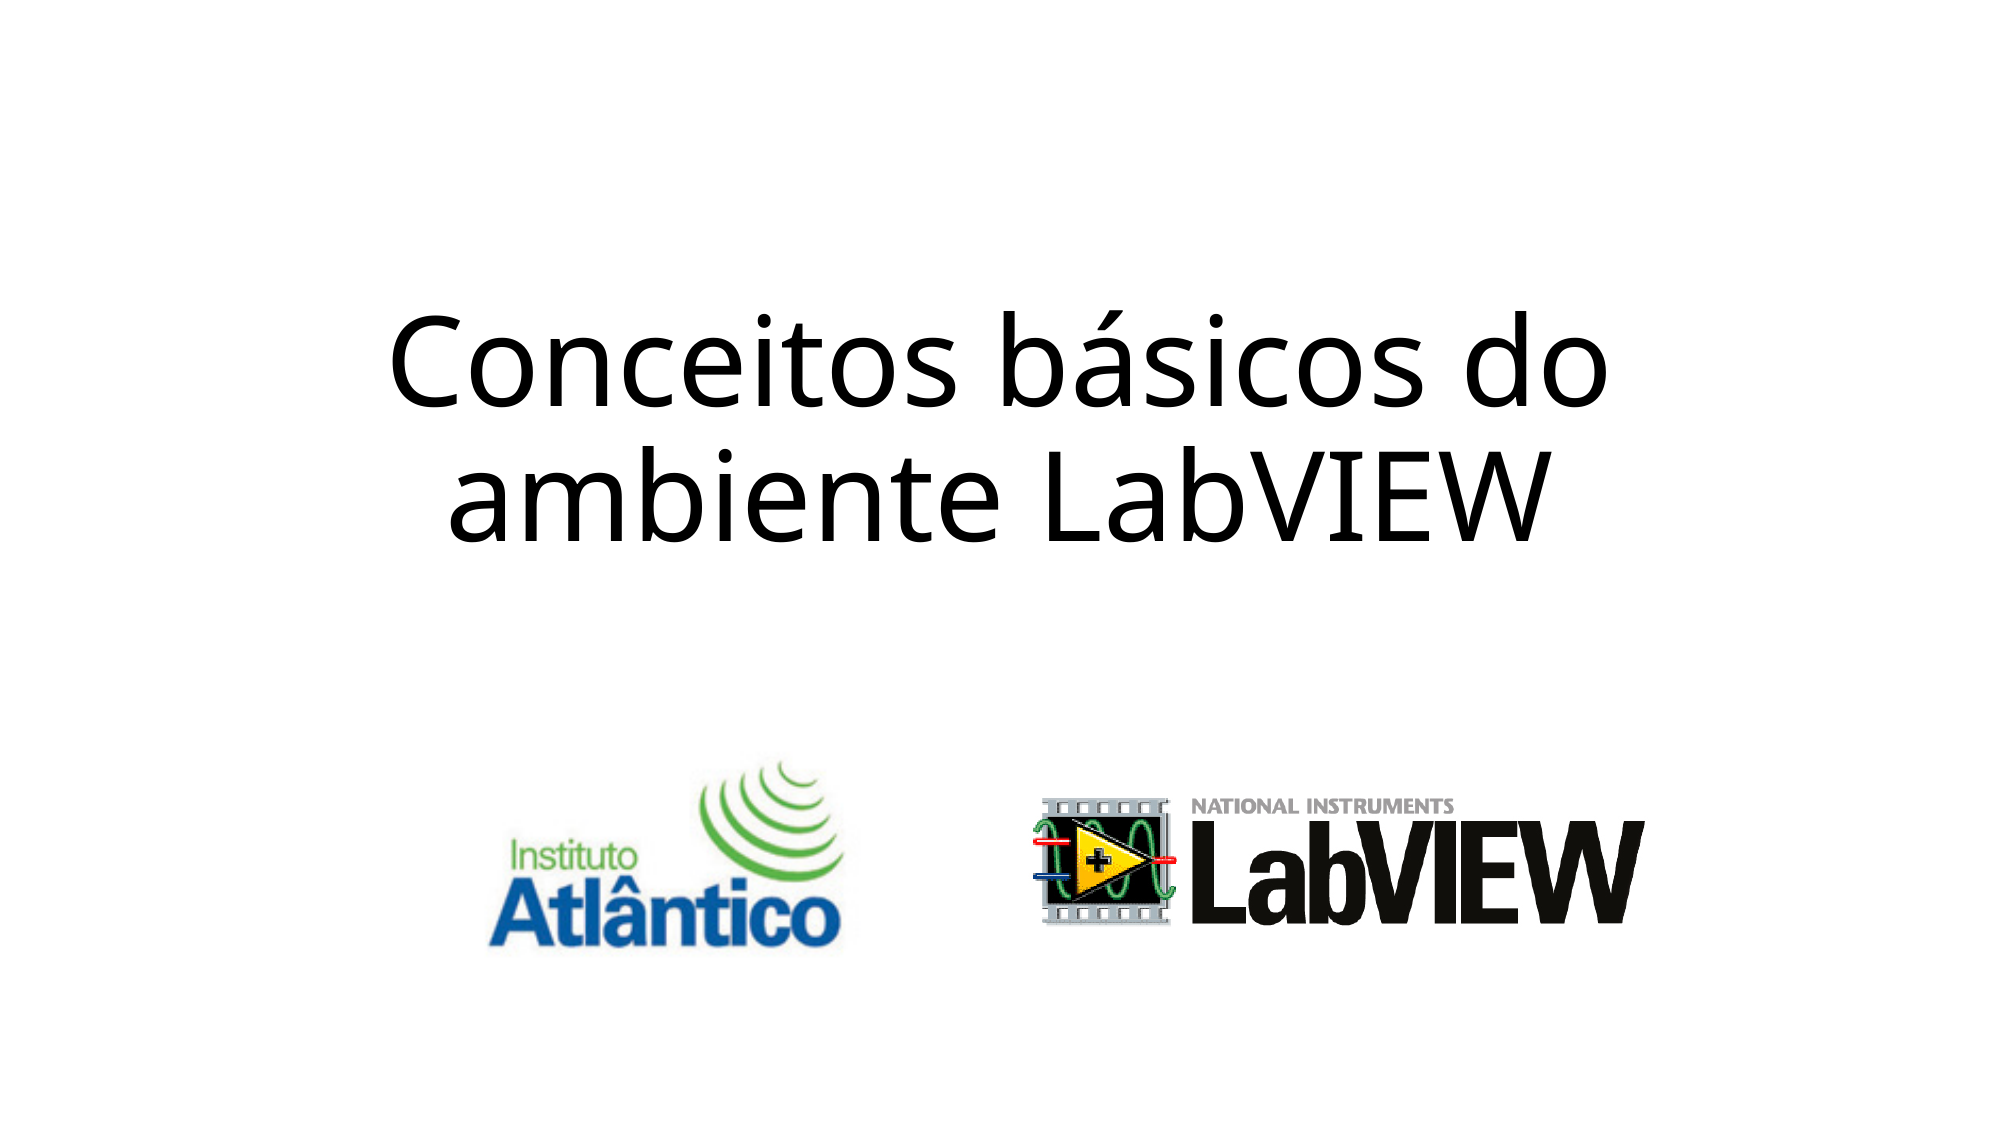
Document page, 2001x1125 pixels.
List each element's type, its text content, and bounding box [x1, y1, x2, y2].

title Conceitos básicos do ambiente LabVIEW [249, 184, 1750, 576]
picture [1028, 784, 1655, 941]
picture [401, 685, 933, 1040]
